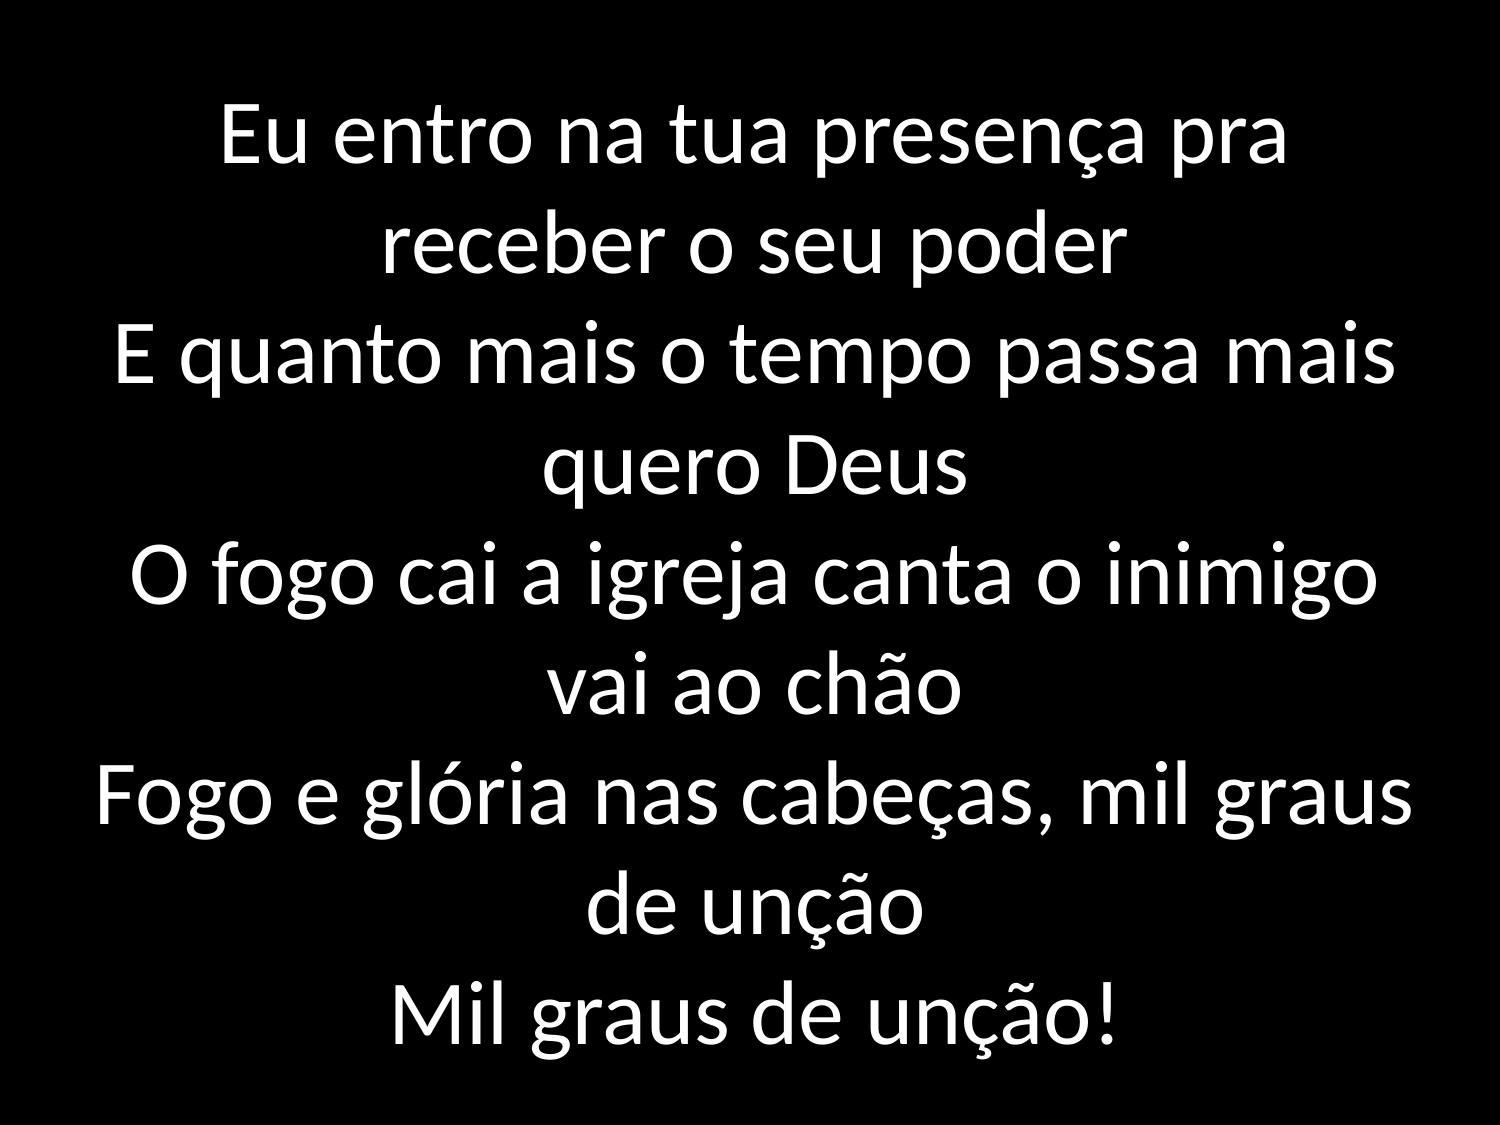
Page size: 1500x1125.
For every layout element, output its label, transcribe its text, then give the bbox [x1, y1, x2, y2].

title Eu entro na tua presença pra receber o seu poder E quanto mais o tempo passa mais quero Deus O fogo cai a igreja canta o inimigo vai ao chão Fogo e glória nas cabeças, mil graus de unção Mil graus de unção! [58, 45, 1454, 1090]
